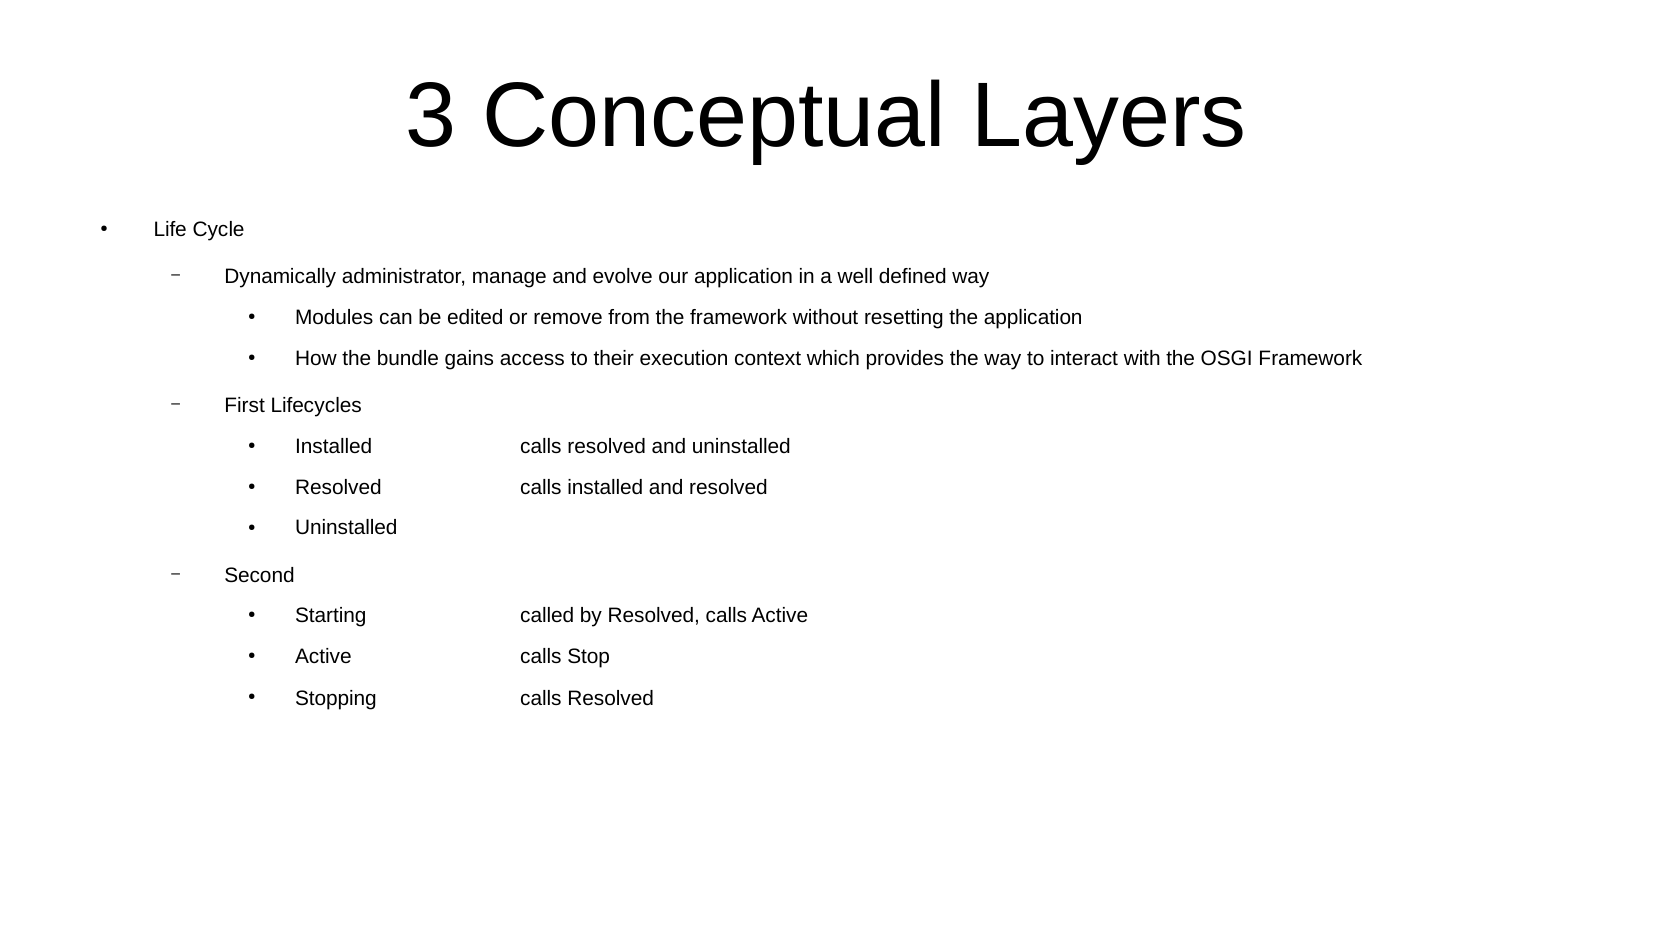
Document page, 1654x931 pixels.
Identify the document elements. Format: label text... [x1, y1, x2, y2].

list Life Cycle Dynamically administrator, manage and evolve our application in a well defined way Modules can be edited or remove from the framework without resetting the application How the bundle gains access to their execution context which provides the way to interact with the OSGI Framework First Lifecycles Installed calls resolved and uninstalled Resolved calls installed and resolved Uninstalled Second Starting called by Resolved, calls Active Active calls Stop Stopping calls Resolved [82, 217, 1636, 916]
title 3 Conceptual Layers [82, 37, 1571, 193]
